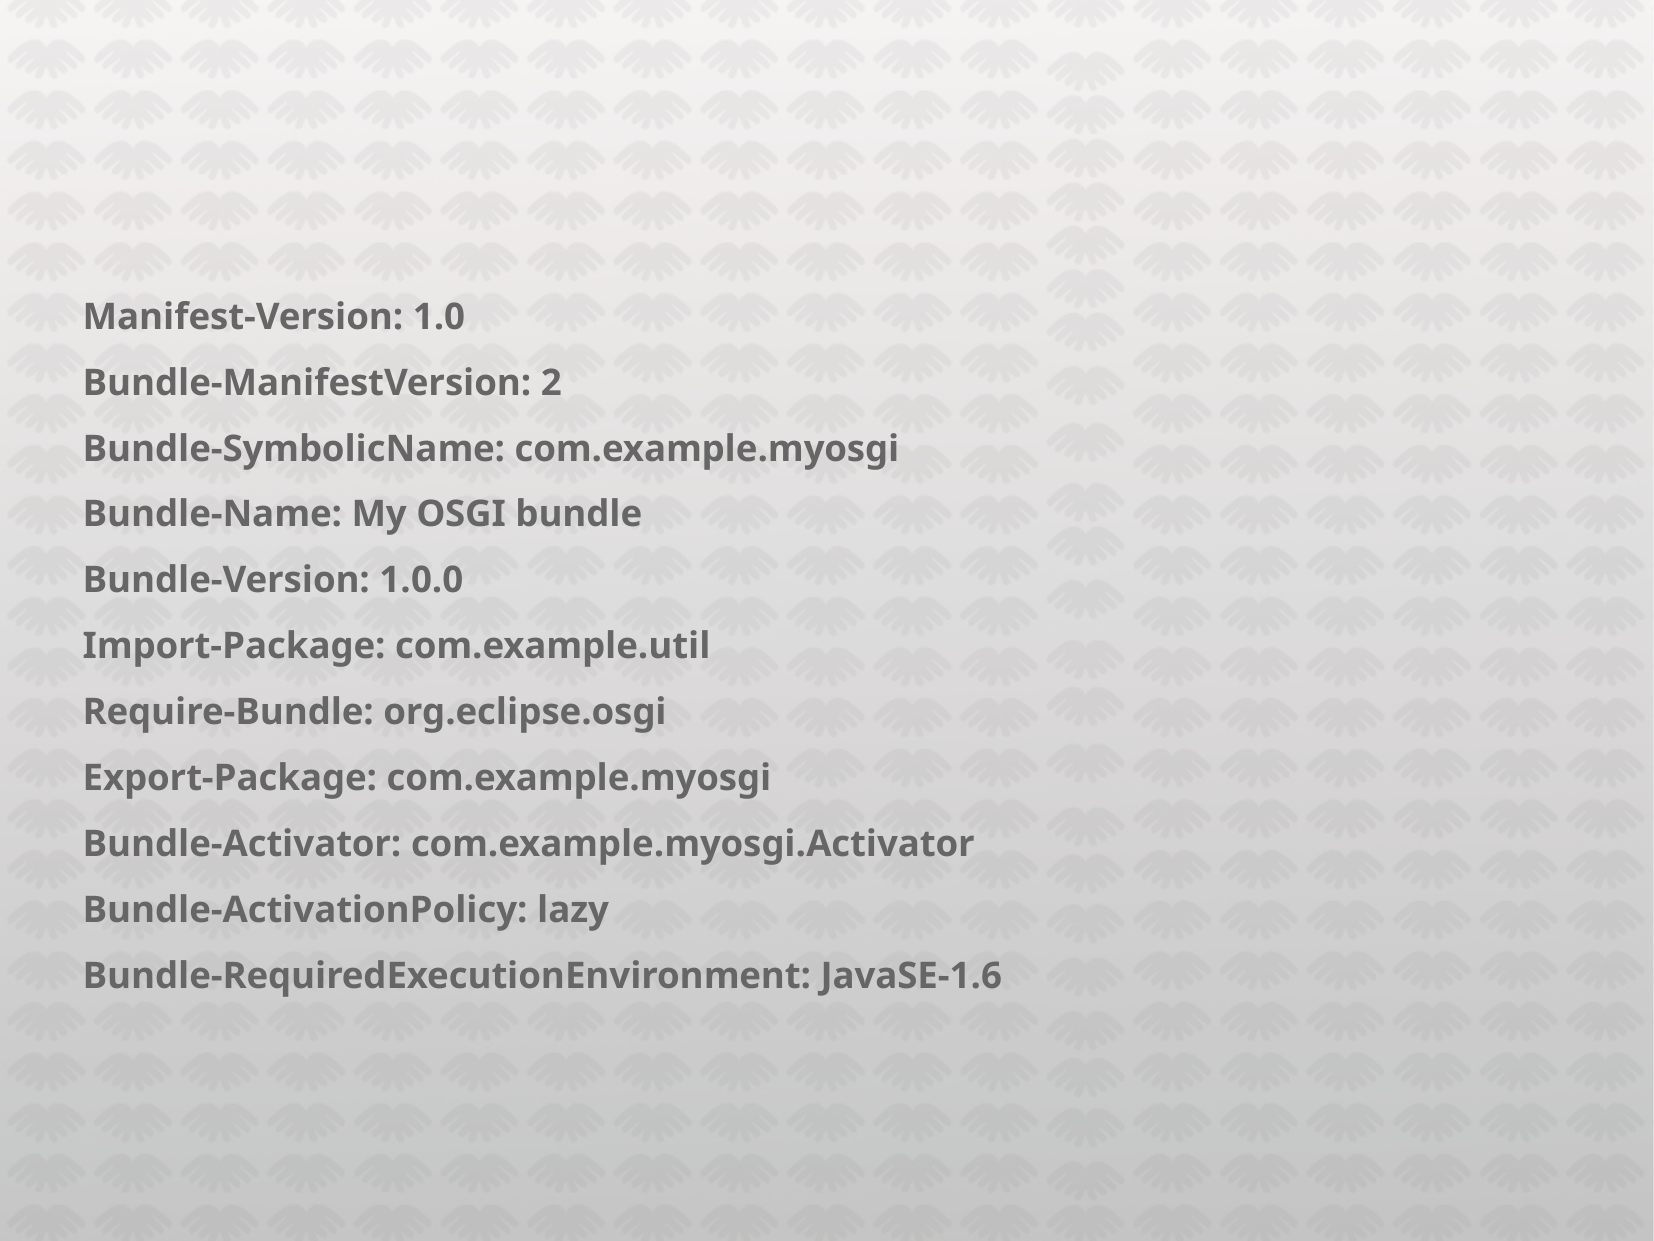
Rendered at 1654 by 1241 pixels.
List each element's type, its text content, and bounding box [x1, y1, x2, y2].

list Manifest-Version: 1.0 Bundle-ManifestVersion: 2 Bundle-SymbolicName: com.example.myosgi Bundle-Name: My OSGI bundle Bundle-Version: 1.0.0 Import-Package: com.example.util Require-Bundle: org.eclipse.osgi Export-Package: com.example.myosgi Bundle-Activator: com.example.myosgi.Activator Bundle-ActivationPolicy: lazy Bundle-RequiredExecutionEnvironment: JavaSE-1.6 [82, 290, 1538, 1010]
picture [0, 0, 1654, 1241]
